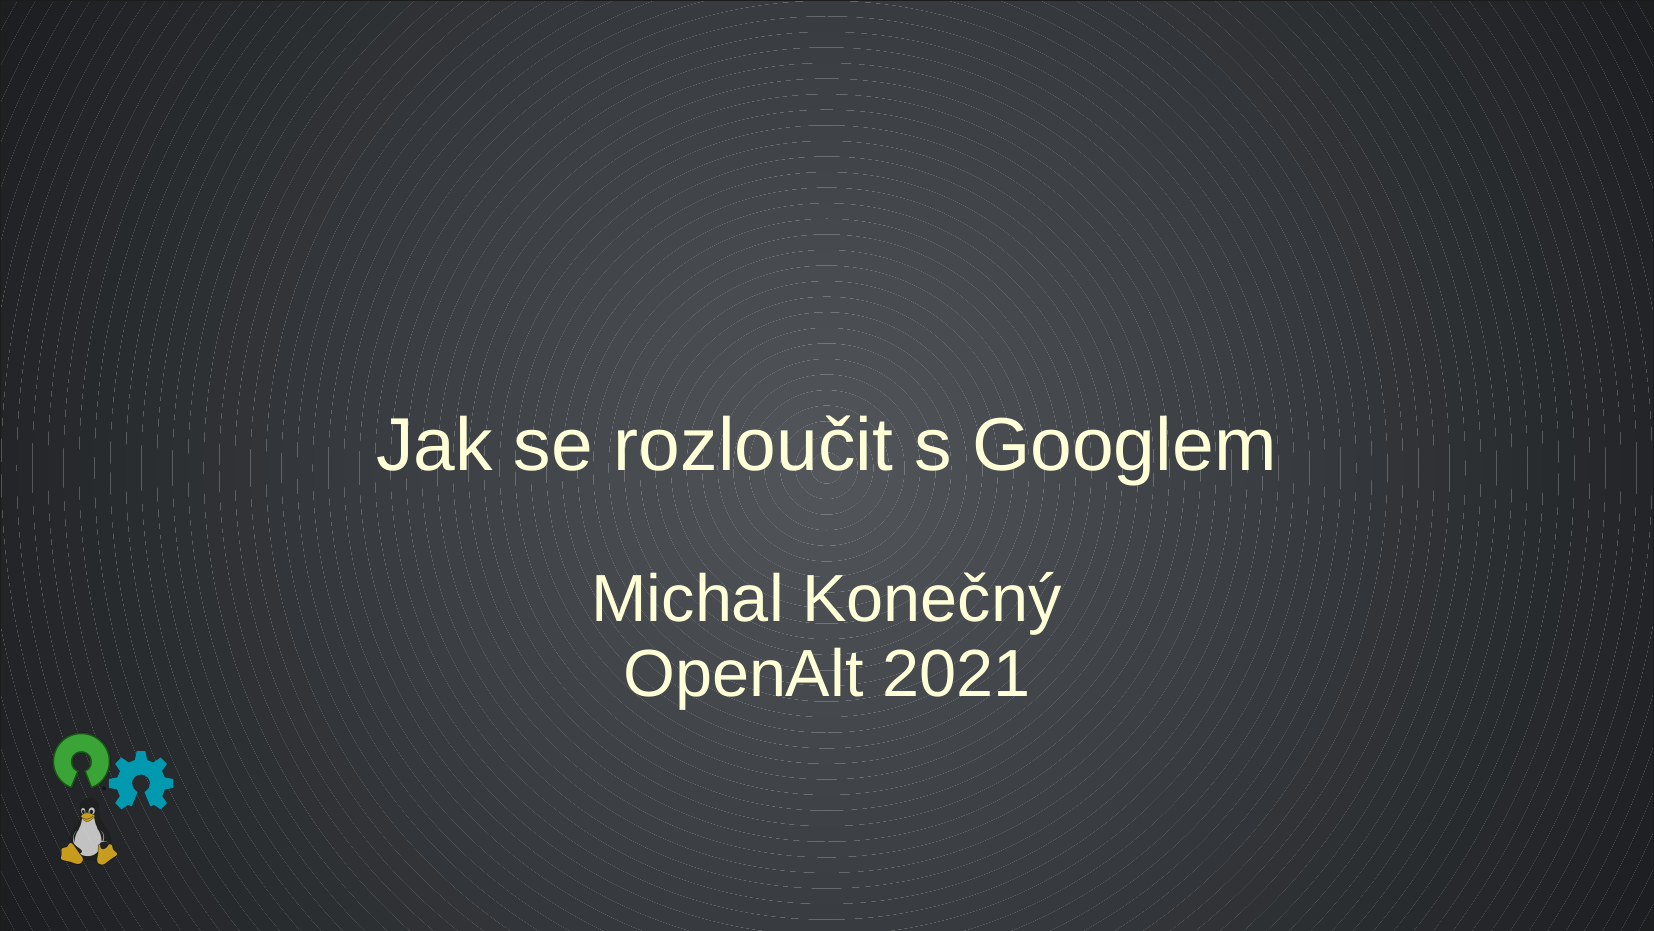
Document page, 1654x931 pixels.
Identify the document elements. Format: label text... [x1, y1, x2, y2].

picture [44, 726, 119, 866]
text_box Jak se rozloučit s Googlem Michal Konečný OpenAlt 2021 [236, 394, 1418, 718]
